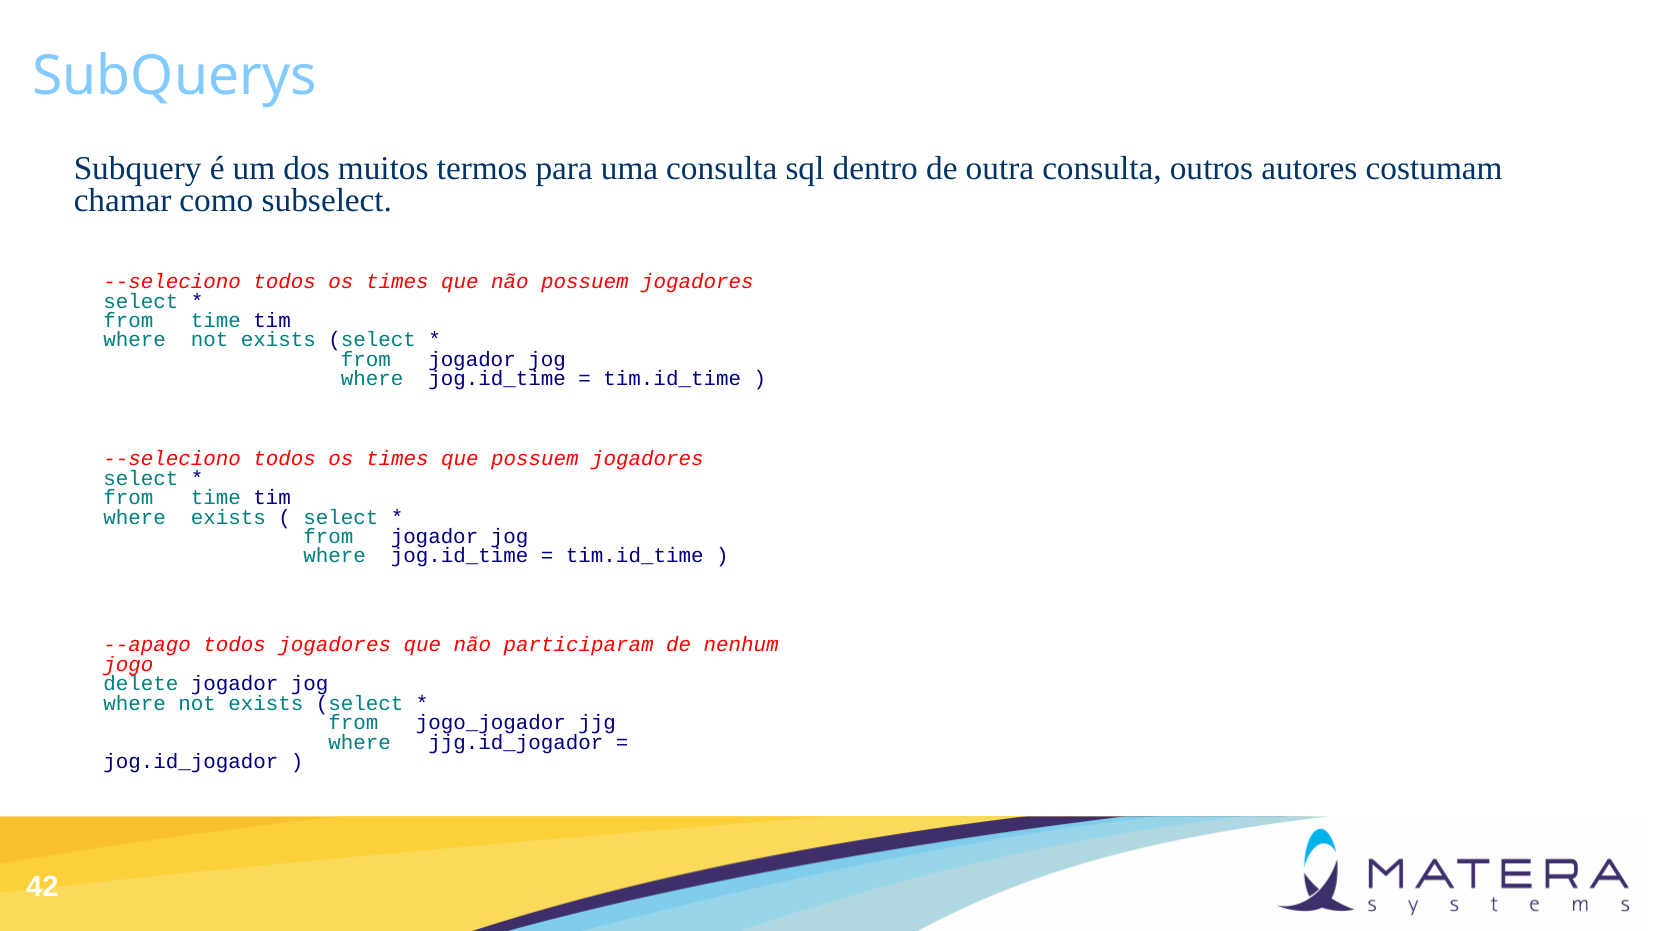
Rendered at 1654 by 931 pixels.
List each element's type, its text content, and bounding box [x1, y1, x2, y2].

title SubQuerys [32, 24, 1628, 137]
picture [0, 816, 1652, 931]
text_box --seleciono todos os times que possuem jogadores select * from time tim where exists ( select * from jogador jog where jog.id_time = tim.id_time ) [88, 442, 945, 580]
text_box Subquery é um dos muitos termos para uma consulta sql dentro de outra consulta, outros autores costumam chamar como subselect. [59, 147, 1595, 234]
text_box --apago todos jogadores que não participaram de nenhum jogo delete jogador jog where not exists (select * from jogo_jogador jjg where jjg.id_jogador = jog.id_jogador ) [88, 629, 827, 786]
text_box --seleciono todos os times que não possuem jogadores select * from time tim where not exists (select * from jogador jog where jog.id_time = tim.id_time ) [88, 265, 857, 403]
